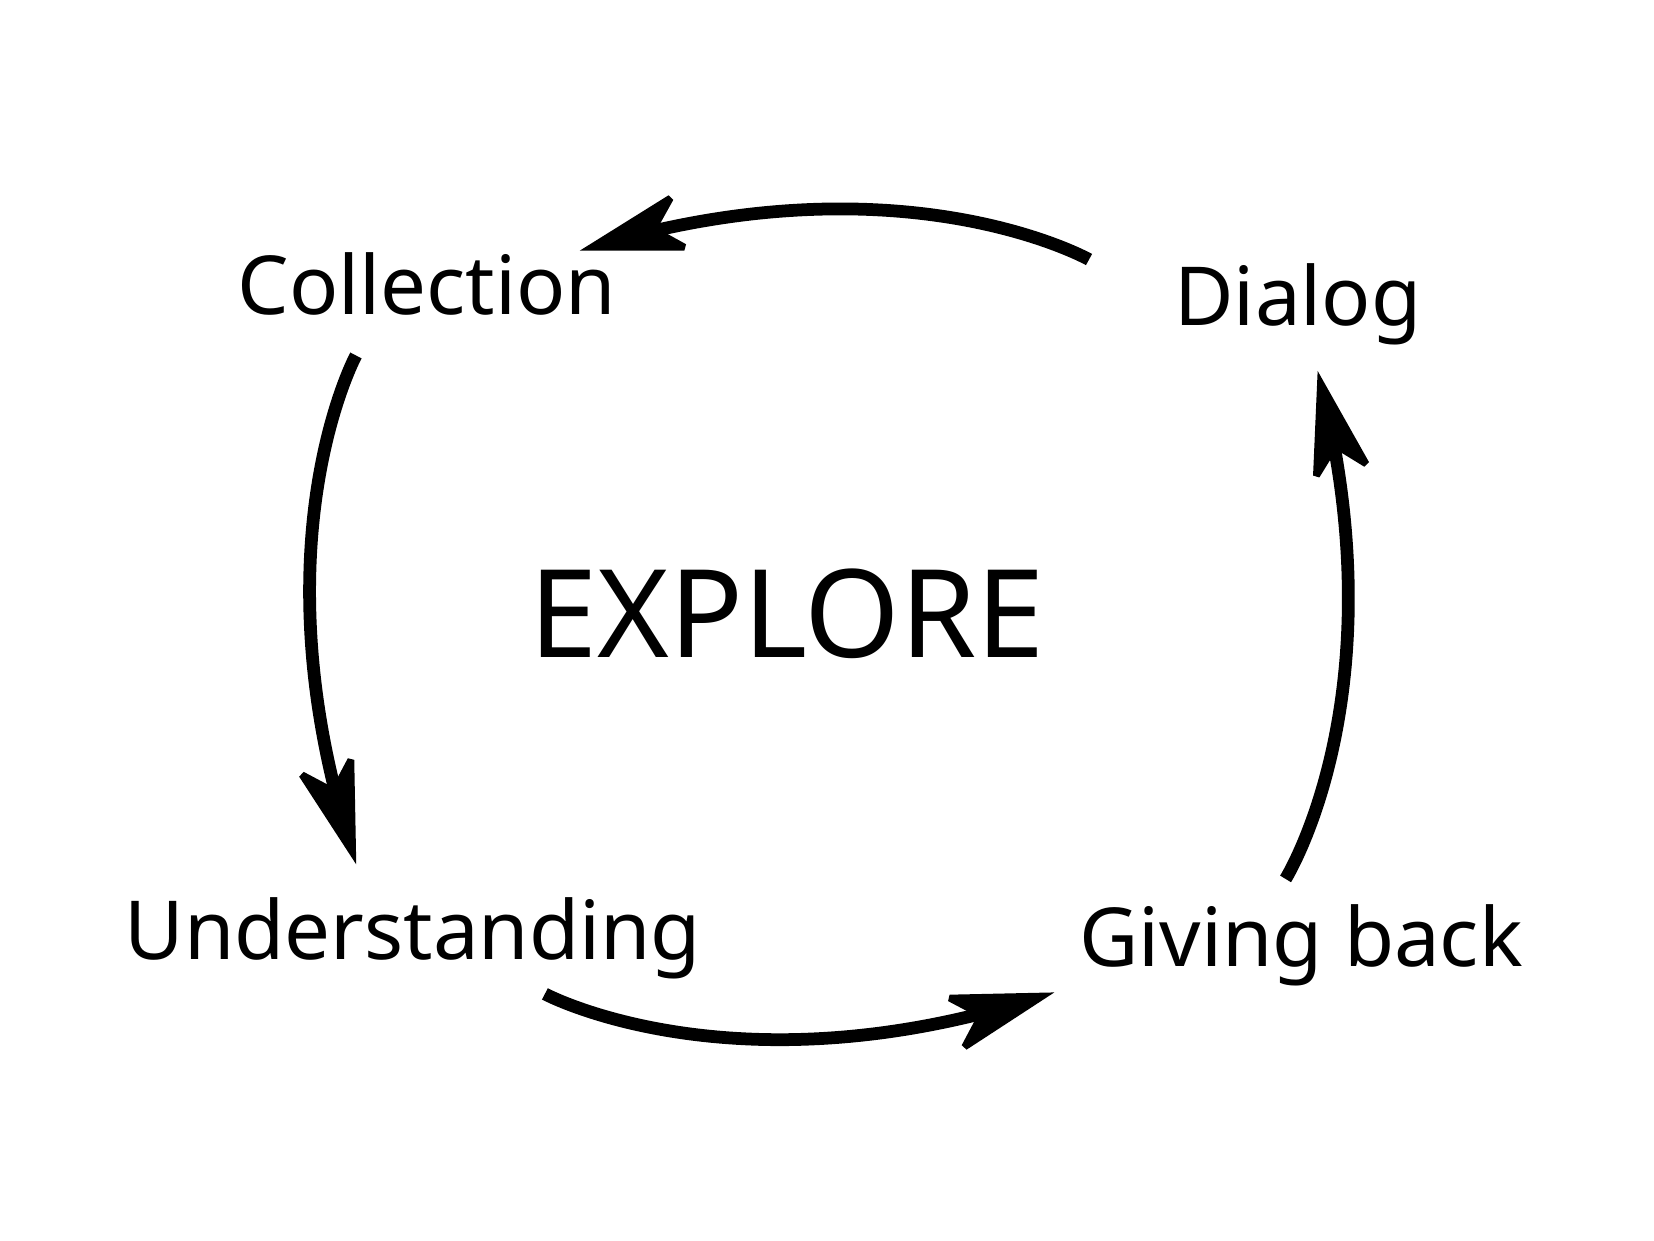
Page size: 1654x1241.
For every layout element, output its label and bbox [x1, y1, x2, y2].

picture [131, 195, 1561, 1051]
